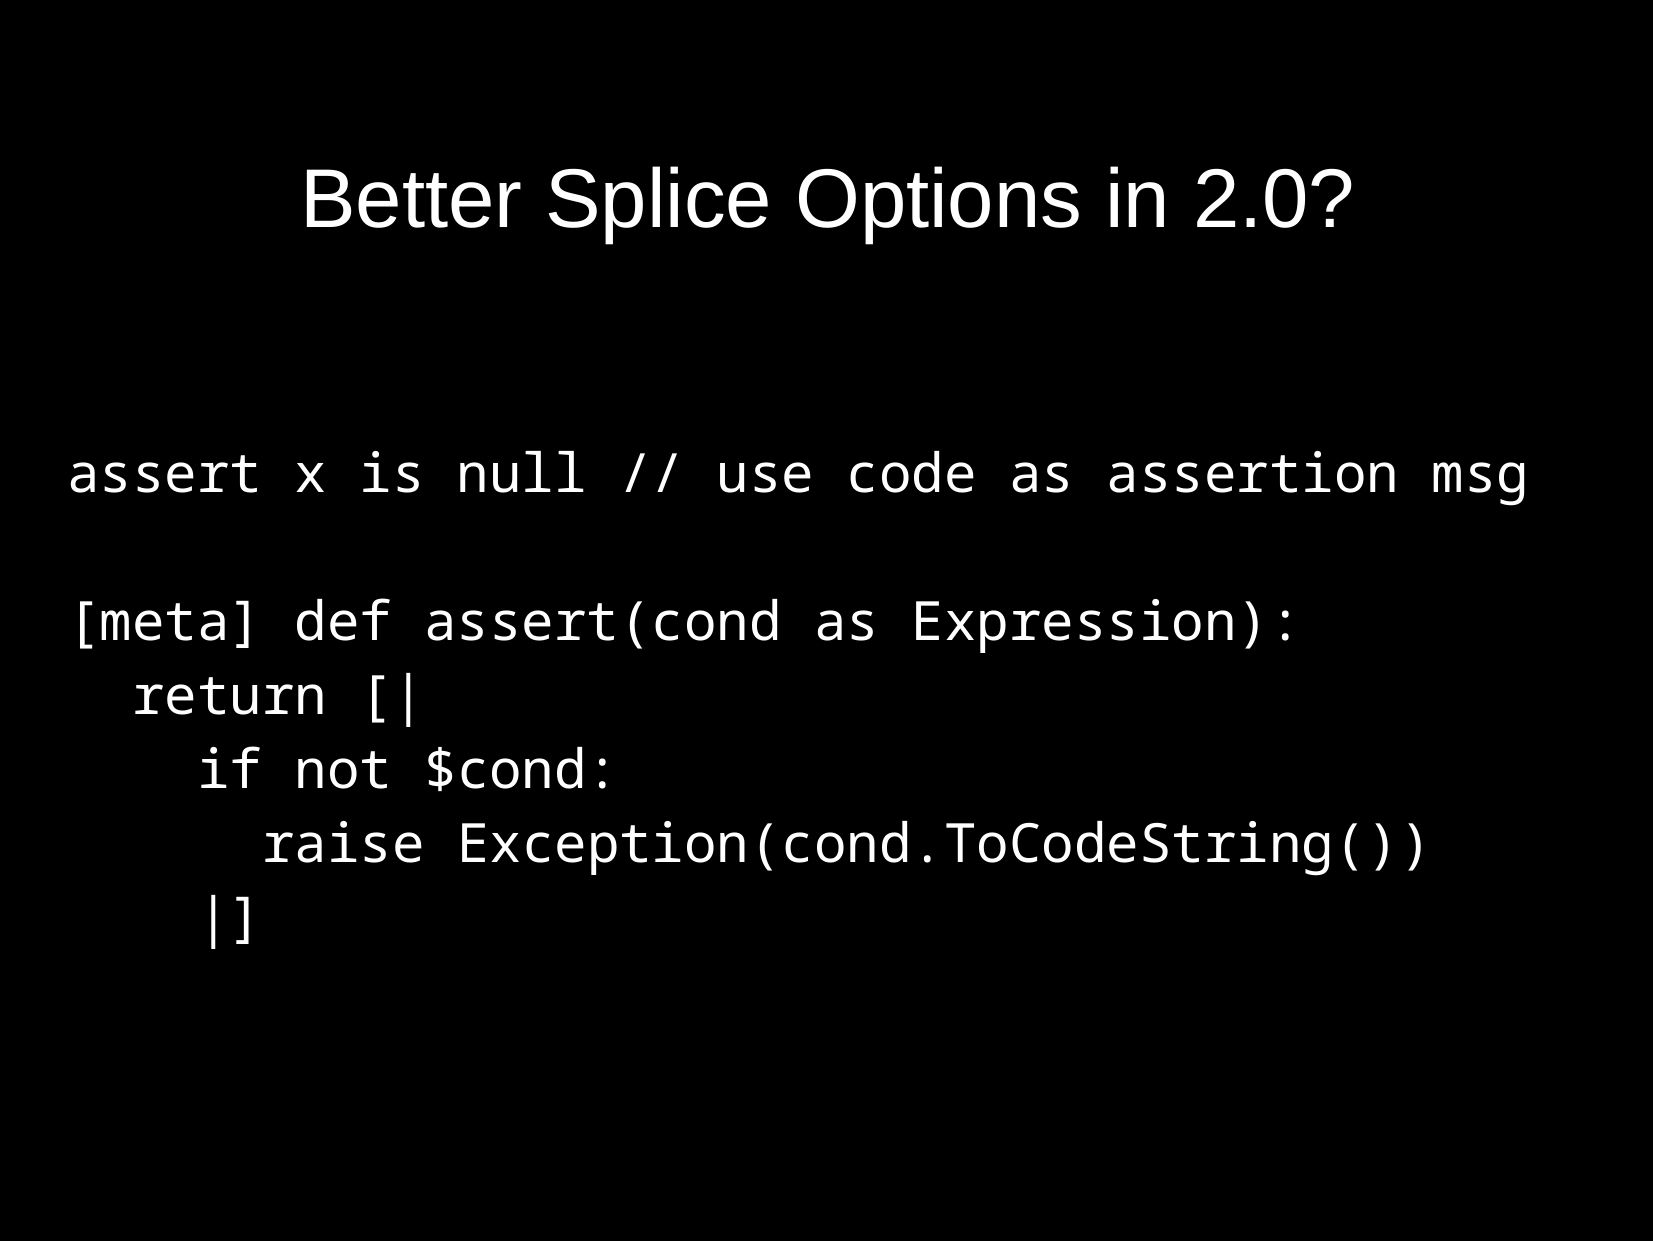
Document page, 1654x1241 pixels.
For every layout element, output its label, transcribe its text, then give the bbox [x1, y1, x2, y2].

text_box assert x is null // use code as assertion msg [meta] def assert(cond as Expression): return [| if not $cond: raise Exception(cond.ToCodeString()) |] [67, 375, 1586, 938]
text_box Better Splice Options in 2.0? [112, 146, 1545, 251]
